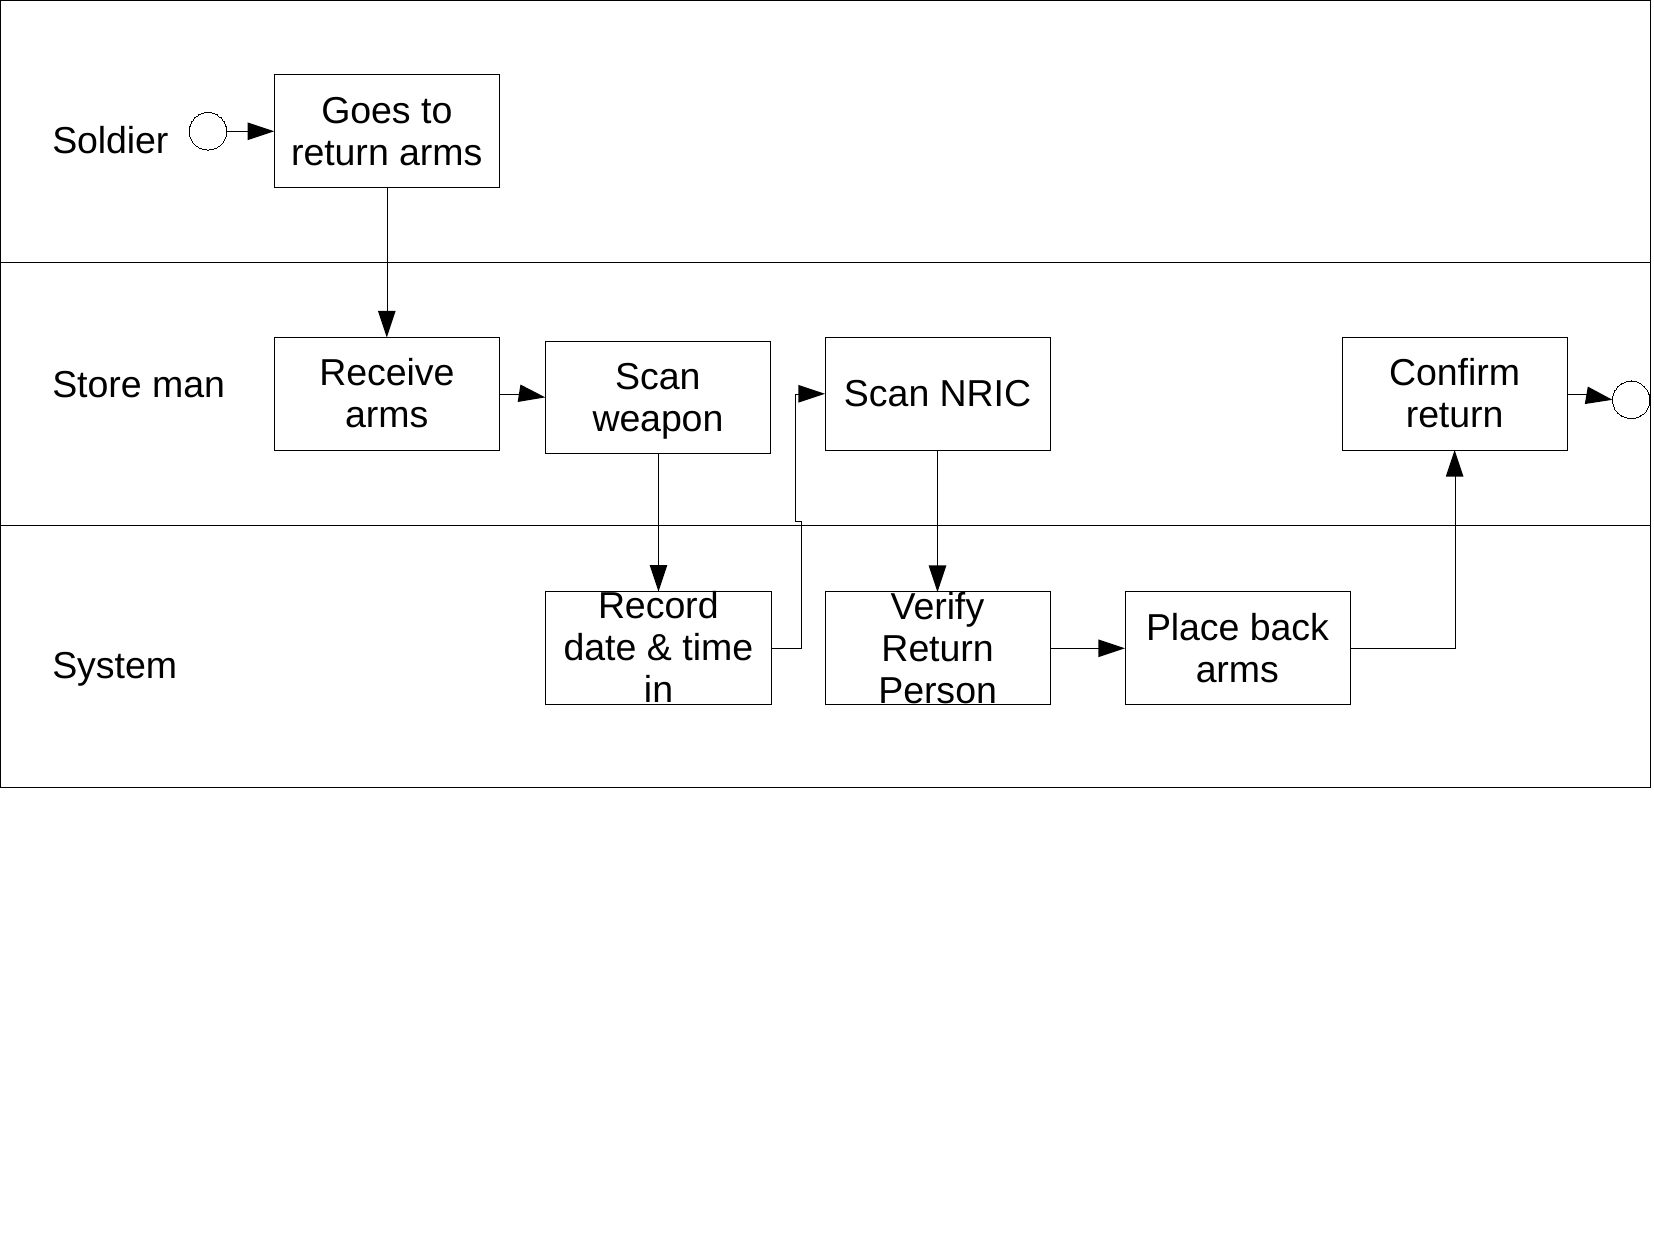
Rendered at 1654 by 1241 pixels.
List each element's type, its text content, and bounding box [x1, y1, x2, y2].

text_box Verify Return Person [825, 591, 1051, 705]
text_box Place back arms [1125, 591, 1351, 705]
text_box Scan NRIC [825, 337, 1051, 451]
text_box Receive arms [274, 337, 500, 451]
text_box Confirm return [1342, 337, 1568, 451]
text_box Goes to return arms [274, 74, 500, 188]
text_box [0, 0, 1651, 788]
text_box System [37, 637, 192, 695]
text_box Store man [37, 355, 240, 413]
text_box Soldier [37, 112, 184, 170]
text_box Scan weapon [545, 341, 771, 454]
text_box Record date & time in [545, 591, 772, 705]
